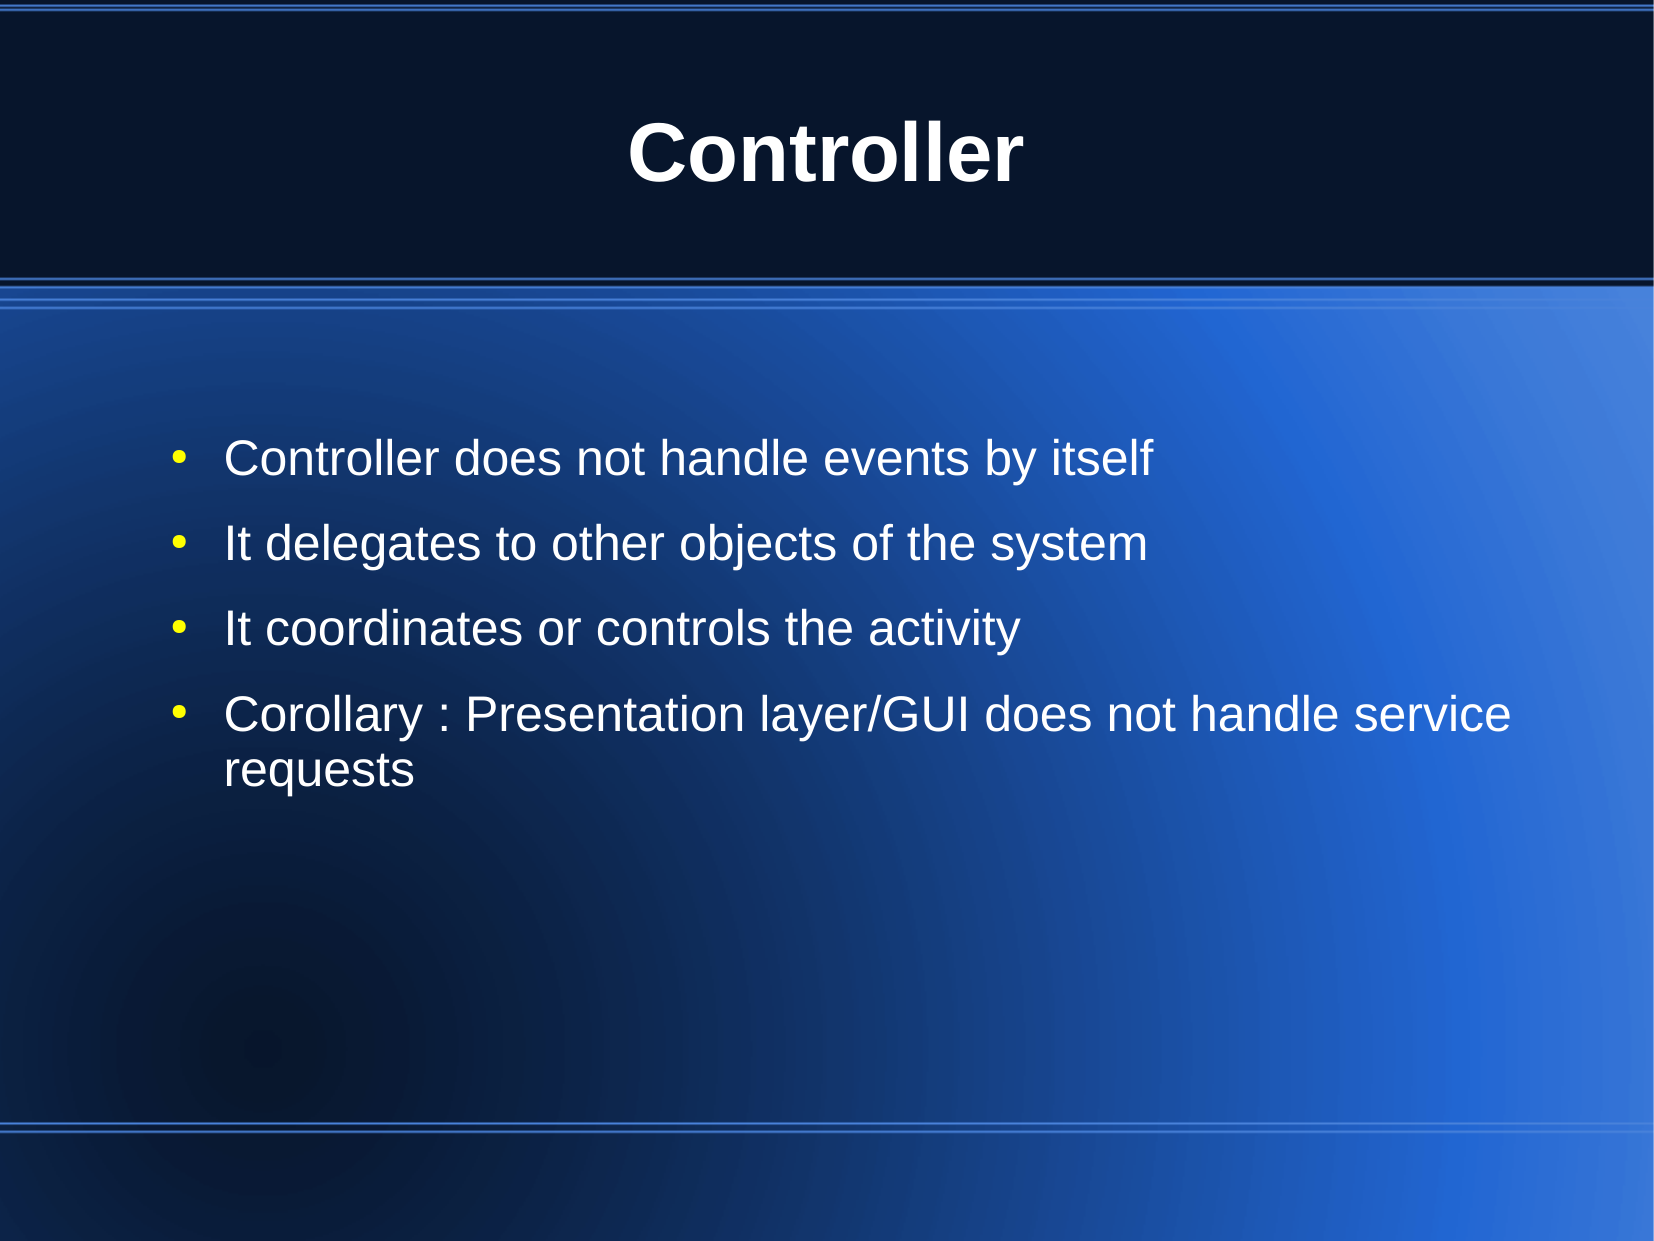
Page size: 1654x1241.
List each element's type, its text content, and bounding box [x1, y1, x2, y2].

list Controller does not handle events by itself It delegates to other objects of the system It coordinates or controls the activity Corollary : Presentation layer/GUI does not handle service requests [152, 344, 1534, 1127]
title Controller [82, 49, 1571, 257]
picture [0, 0, 1654, 1241]
